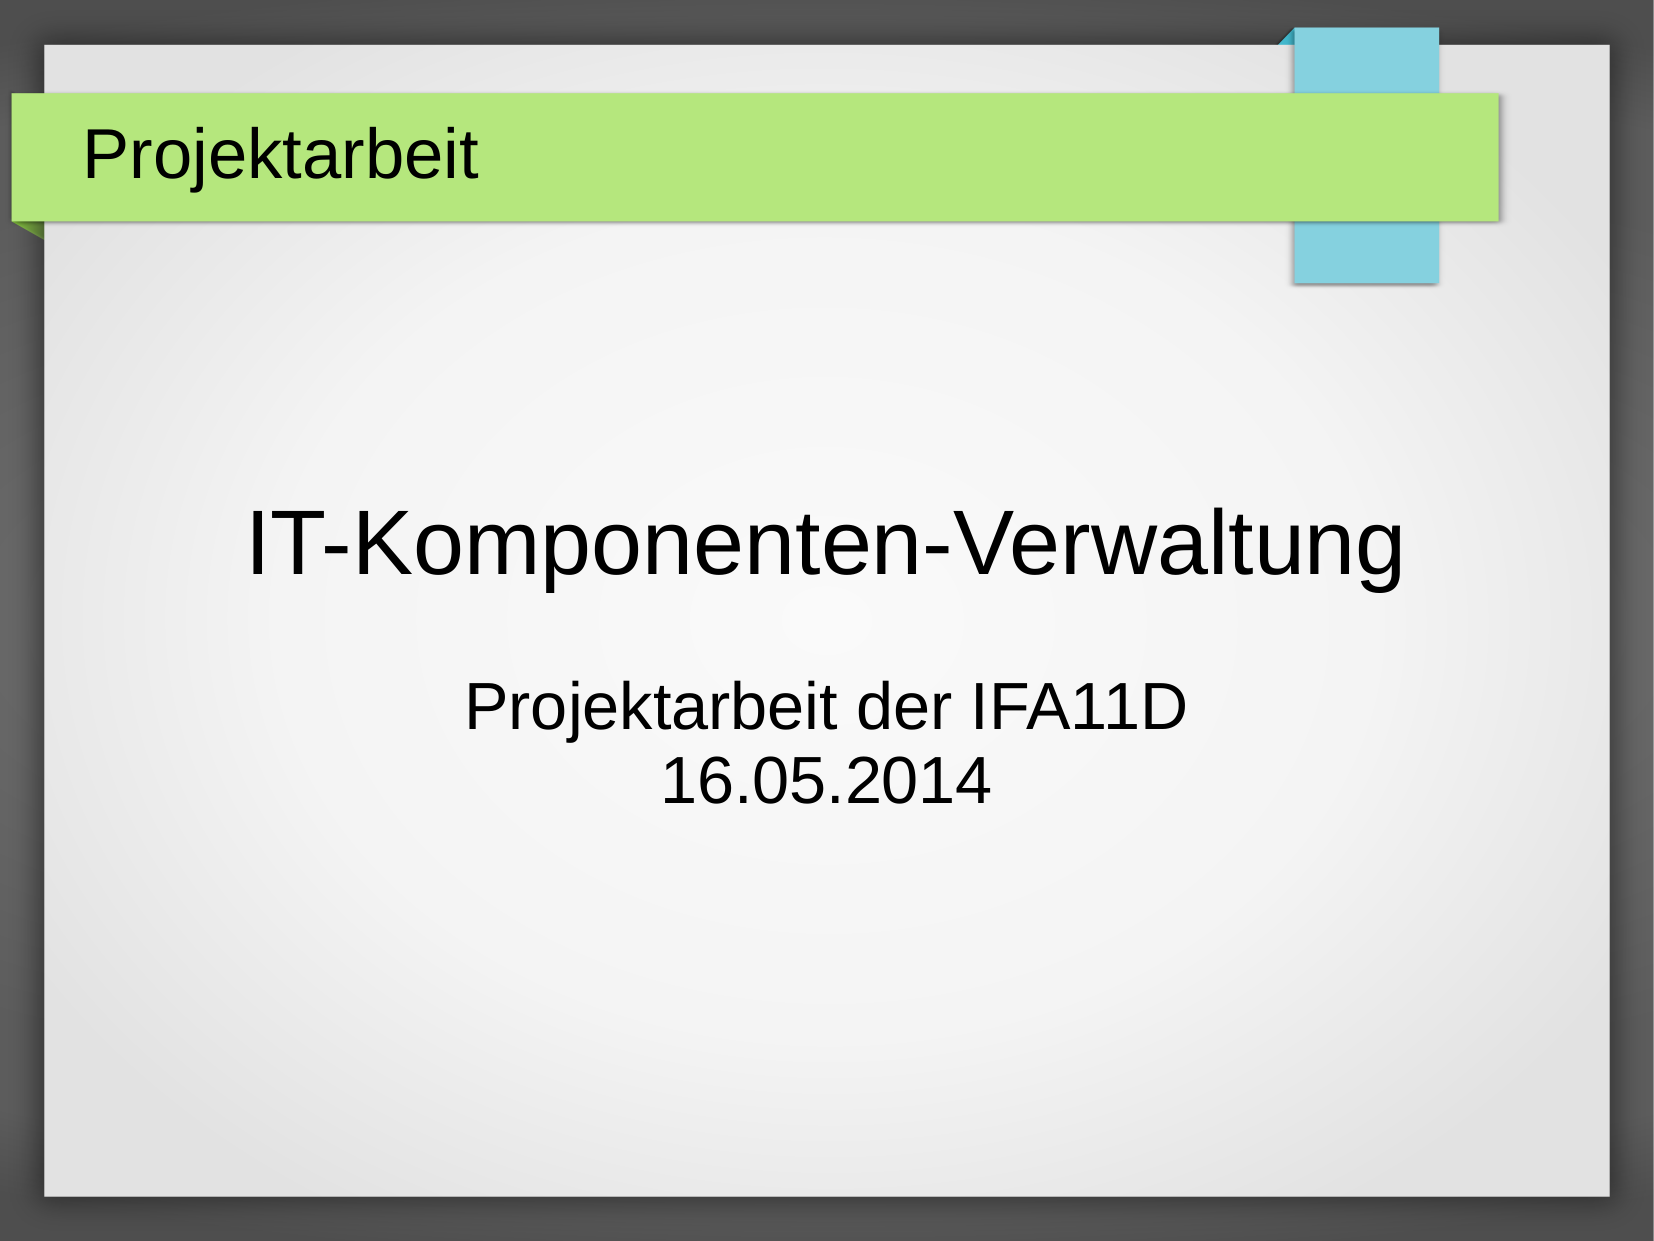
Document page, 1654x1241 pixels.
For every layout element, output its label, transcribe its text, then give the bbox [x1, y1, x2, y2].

title Projektarbeit [82, 94, 1264, 213]
subtitle IT-Komponenten-Verwaltung Projektarbeit der IFA11D 16.05.2014 [82, 295, 1571, 1015]
picture [0, 0, 1654, 1241]
